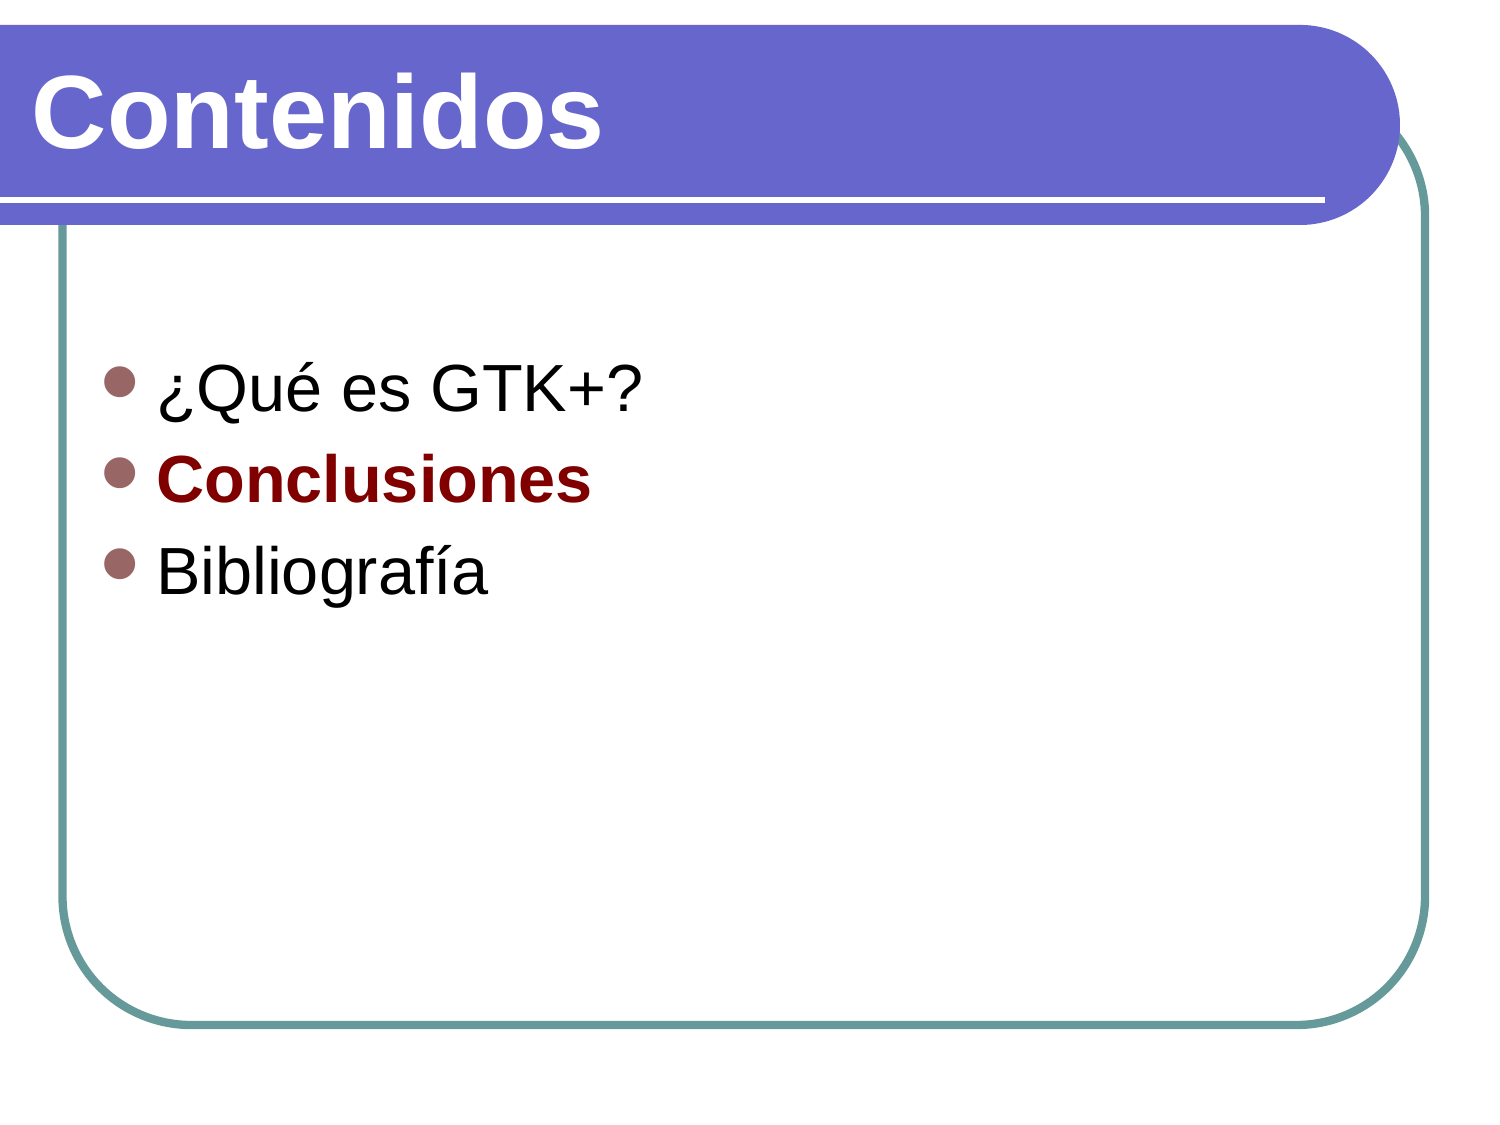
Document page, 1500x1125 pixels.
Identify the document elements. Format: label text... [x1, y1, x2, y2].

list ¿Qué es GTK+? Conclusiones Bibliografía [99, 351, 1329, 916]
title Contenidos [31, 0, 1347, 226]
